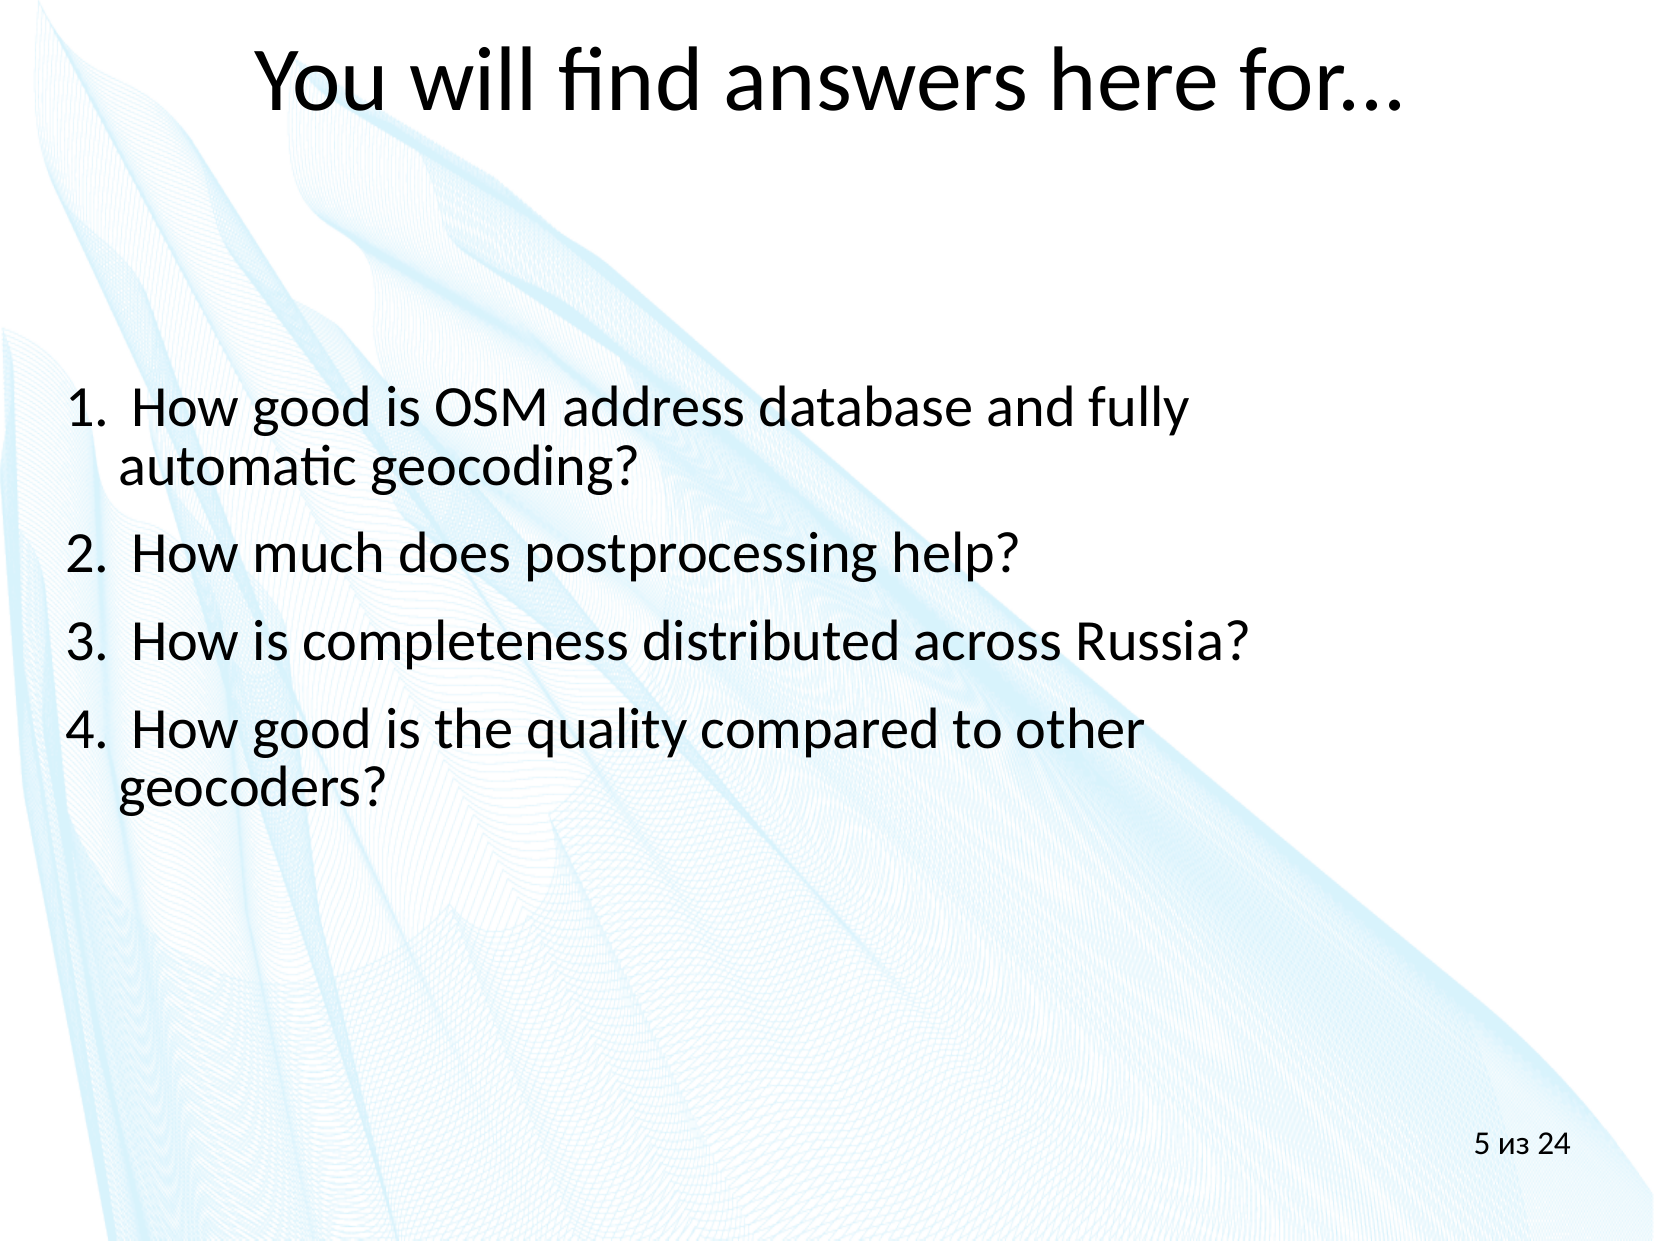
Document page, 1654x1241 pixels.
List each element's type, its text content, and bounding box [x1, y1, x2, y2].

title You will find answers here for... [0, 0, 1648, 192]
picture [0, 0, 1654, 1241]
list How good is OSM address database and fully automatic geocoding? How much does postprocessing help? How is completeness distributed across Russia? How good is the quality compared to other geocoders? [47, 295, 1347, 922]
